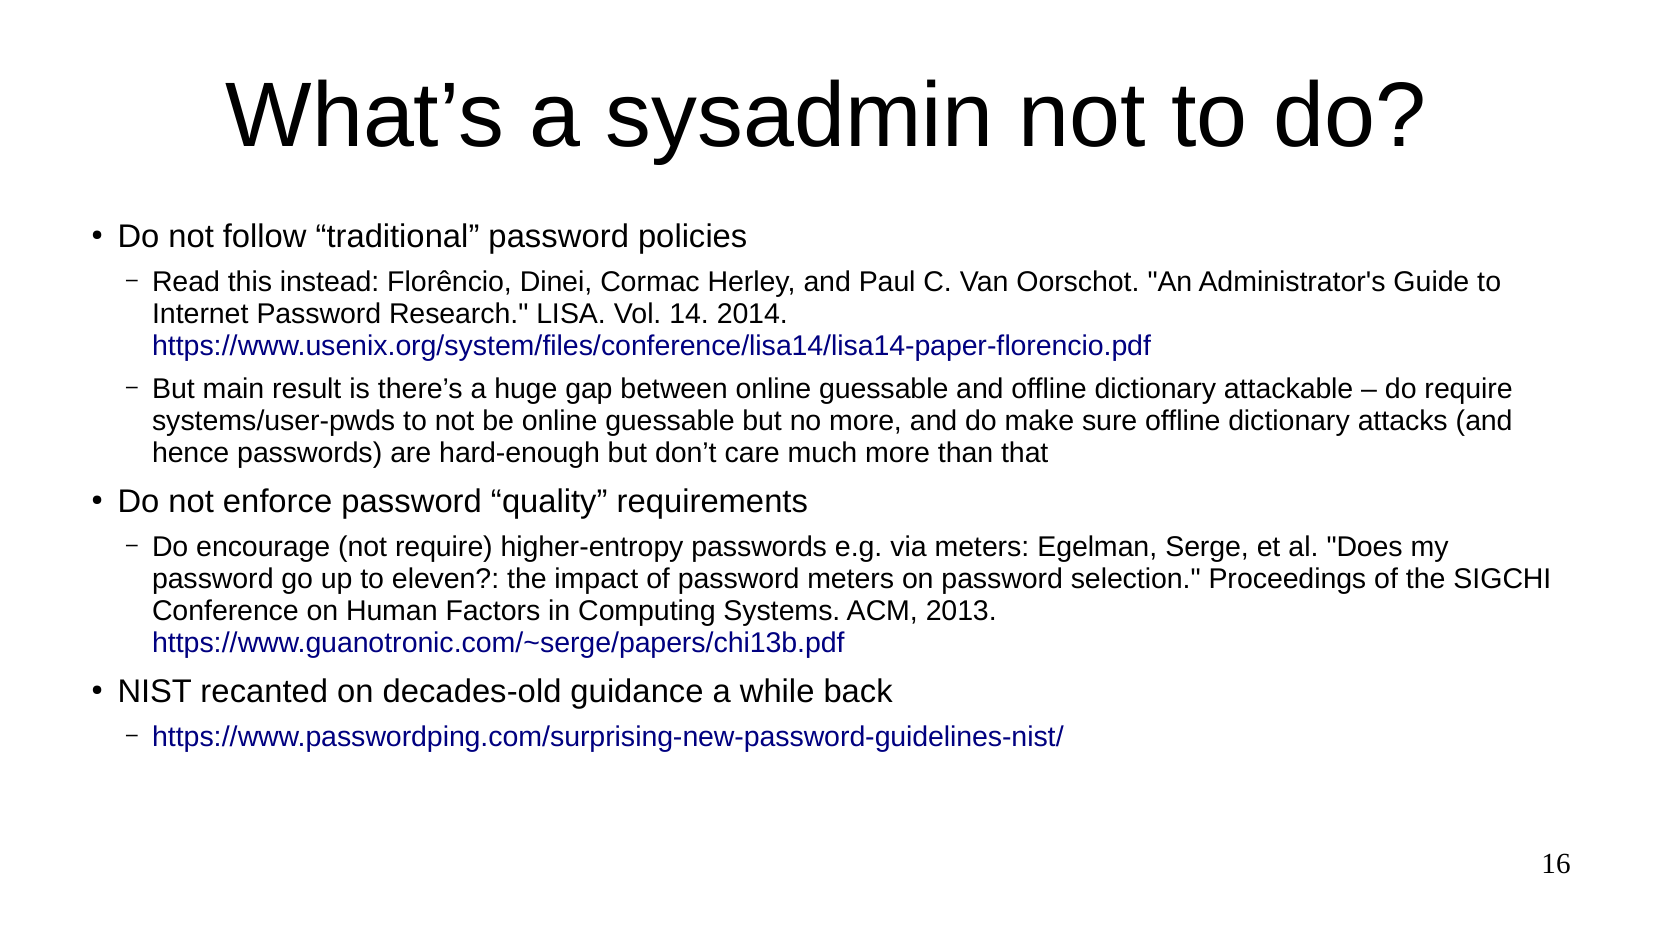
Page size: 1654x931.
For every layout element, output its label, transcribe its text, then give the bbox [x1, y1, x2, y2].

title What’s a sysadmin not to do? [82, 37, 1571, 193]
list Do not follow “traditional” password policies Read this instead: Florêncio, Dinei, Cormac Herley, and Paul C. Van Oorschot. "An Administrator's Guide to Internet Password Research." LISA. Vol. 14. 2014. https://www.usenix.org/system/files/conference/lisa14/lisa14-paper-florencio.pdf But main result is there’s a huge gap between online guessable and offline dictionary attackable – do require systems/user-pwds to not be online guessable but no more, and do make sure offline dictionary attacks (and hence passwords) are hard-enough but don’t care much more than that Do not enforce password “quality” requirements Do encourage (not require) higher-entropy passwords e.g. via meters: Egelman, Serge, et al. "Does my password go up to eleven?: the impact of password meters on password selection." Proceedings of the SIGCHI Conference on Human Factors in Computing Systems. ACM, 2013. https://www.guanotronic.com/~serge/papers/chi13b.pdf NIST recanted on decades-old guidance a while back https://www.passwordping.com/surprising-new-password-guidelines-nist/ [82, 217, 1571, 758]
